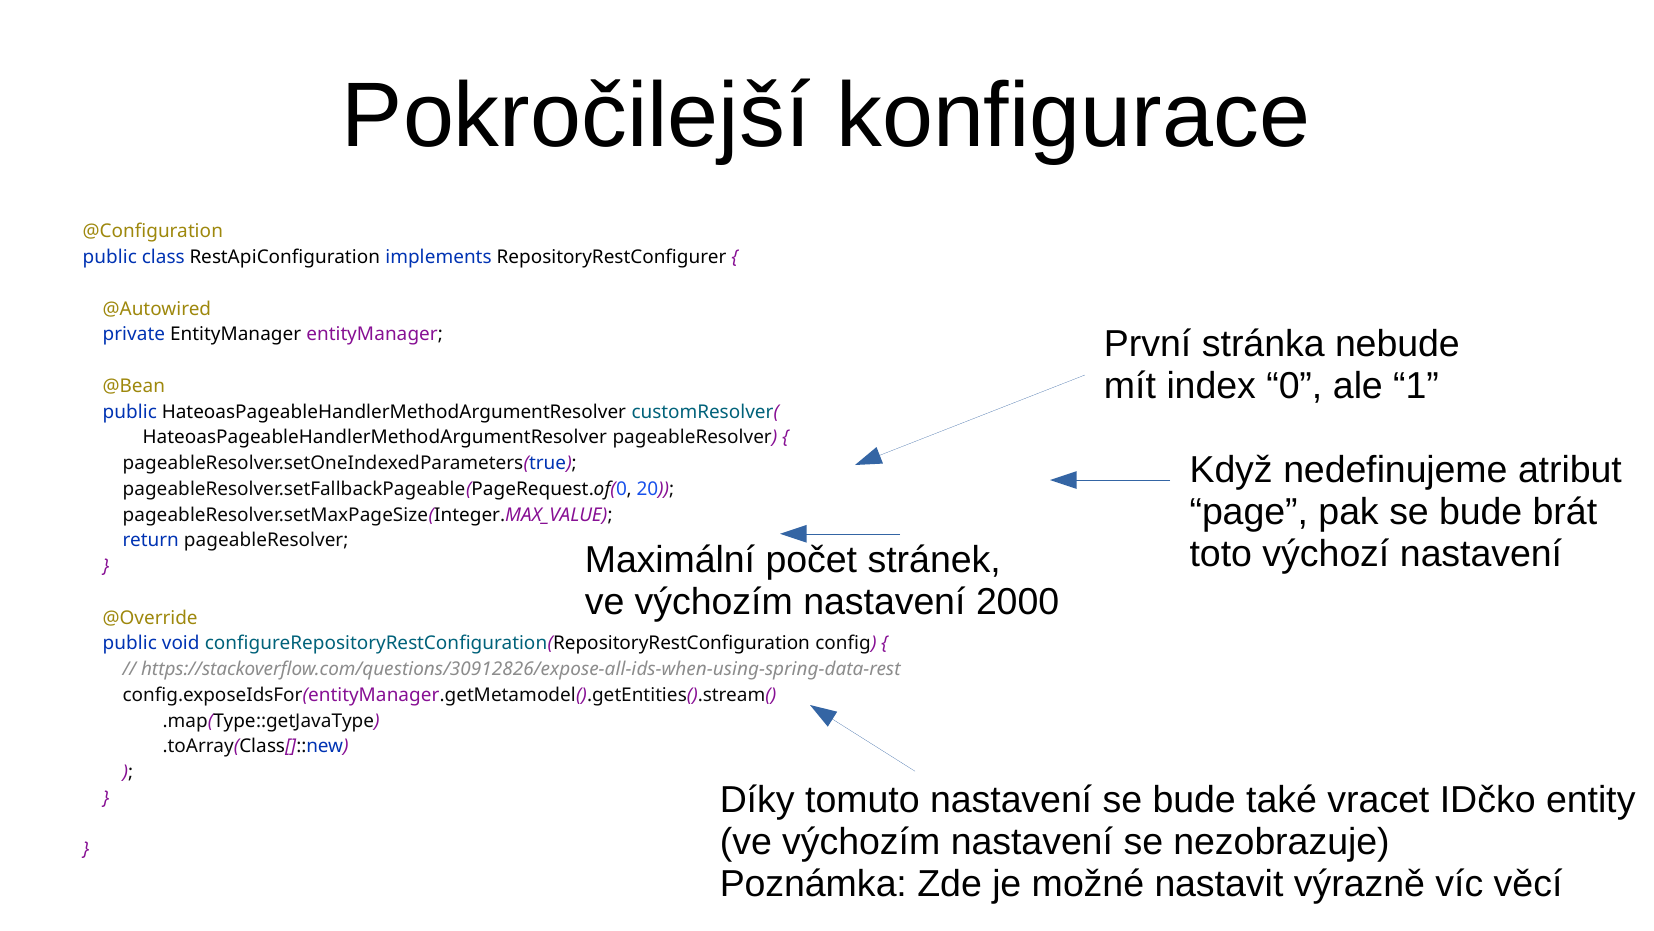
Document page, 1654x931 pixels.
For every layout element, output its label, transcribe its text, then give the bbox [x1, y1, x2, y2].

title Pokročilejší konfigurace [82, 37, 1571, 193]
text_box Maximální počet stránek, ve výchozím nastavení 2000 [570, 531, 1075, 631]
text_box První stránka nebude mít index “0”, ale “1” [1089, 315, 1486, 414]
text_box Díky tomuto nastavení se bude také vracet IDčko entity (ve výchozím nastavení se nezobrazuje) Poznámka: Zde je možné nastavit výrazně víc věcí [705, 771, 1651, 912]
text_box Když nedefinujeme atribut “page”, pak se bude brát toto výchozí nastavení [1174, 441, 1648, 582]
list @Configuration public class RestApiConfiguration implements RepositoryRestConfigurer { @Autowired private EntityManager entityManager; @Bean public HateoasPageableHandlerMethodArgumentResolver customResolver( HateoasPageableHandlerMethodArgumentResolver pageableResolver) { pageableResolver.setOneIndexedParameters(true); pageableResolver.setFallbackPageable(PageRequest.of(0, 20)); pageableResolver.setMaxPageSize(Integer.MAX_VALUE); return pageableResolver; } @Override public void configureRepositoryRestConfiguration(RepositoryRestConfiguration config) { // https://stackoverflow.com/questions/30912826/expose-all-ids-when-using-spring-data-rest config.exposeIdsFor(entityManager.getMetamodel().getEntities().stream() .map(Type::getJavaType) .toArray(Class[]::new) ); } } [82, 217, 1571, 901]
